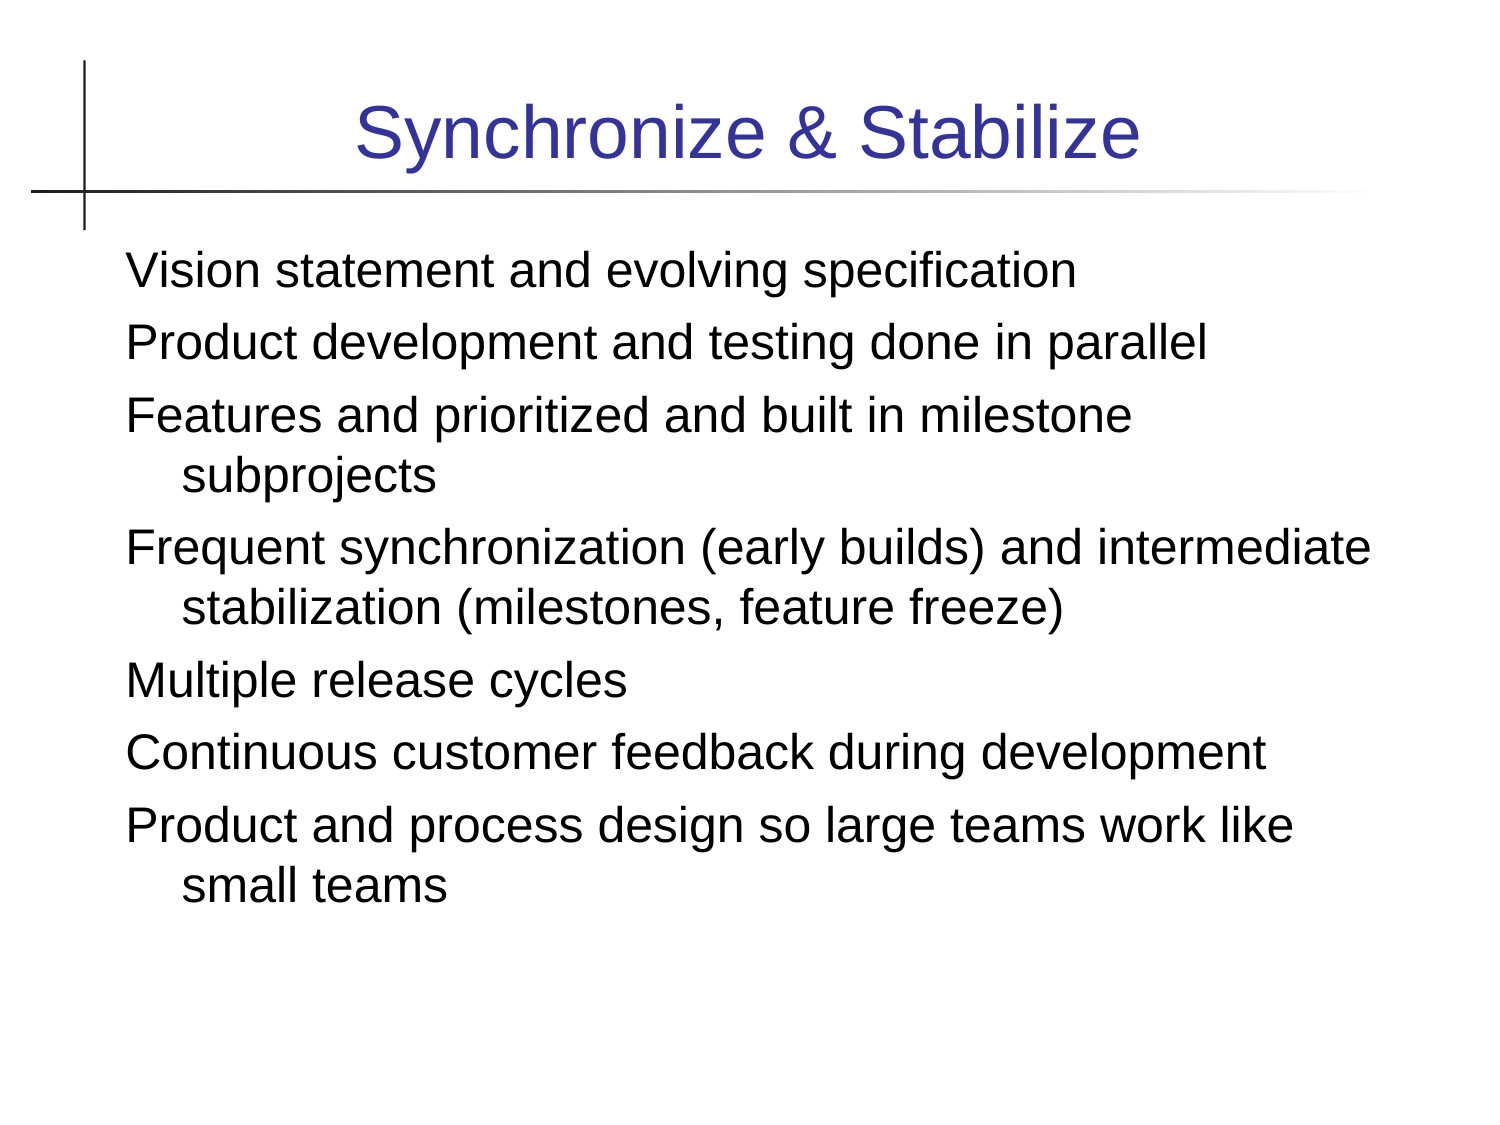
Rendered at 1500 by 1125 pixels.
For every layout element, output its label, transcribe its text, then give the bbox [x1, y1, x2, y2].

title Synchronize & Stabilize [100, 42, 1397, 182]
list Vision statement and evolving specification Product development and testing done in parallel Features and prioritized and built in milestone subprojects Frequent synchronization (early builds) and intermediate stabilization (milestones, feature freeze) Multiple release cycles Continuous customer feedback during development Product and process design so large teams work like small teams [110, 229, 1408, 960]
